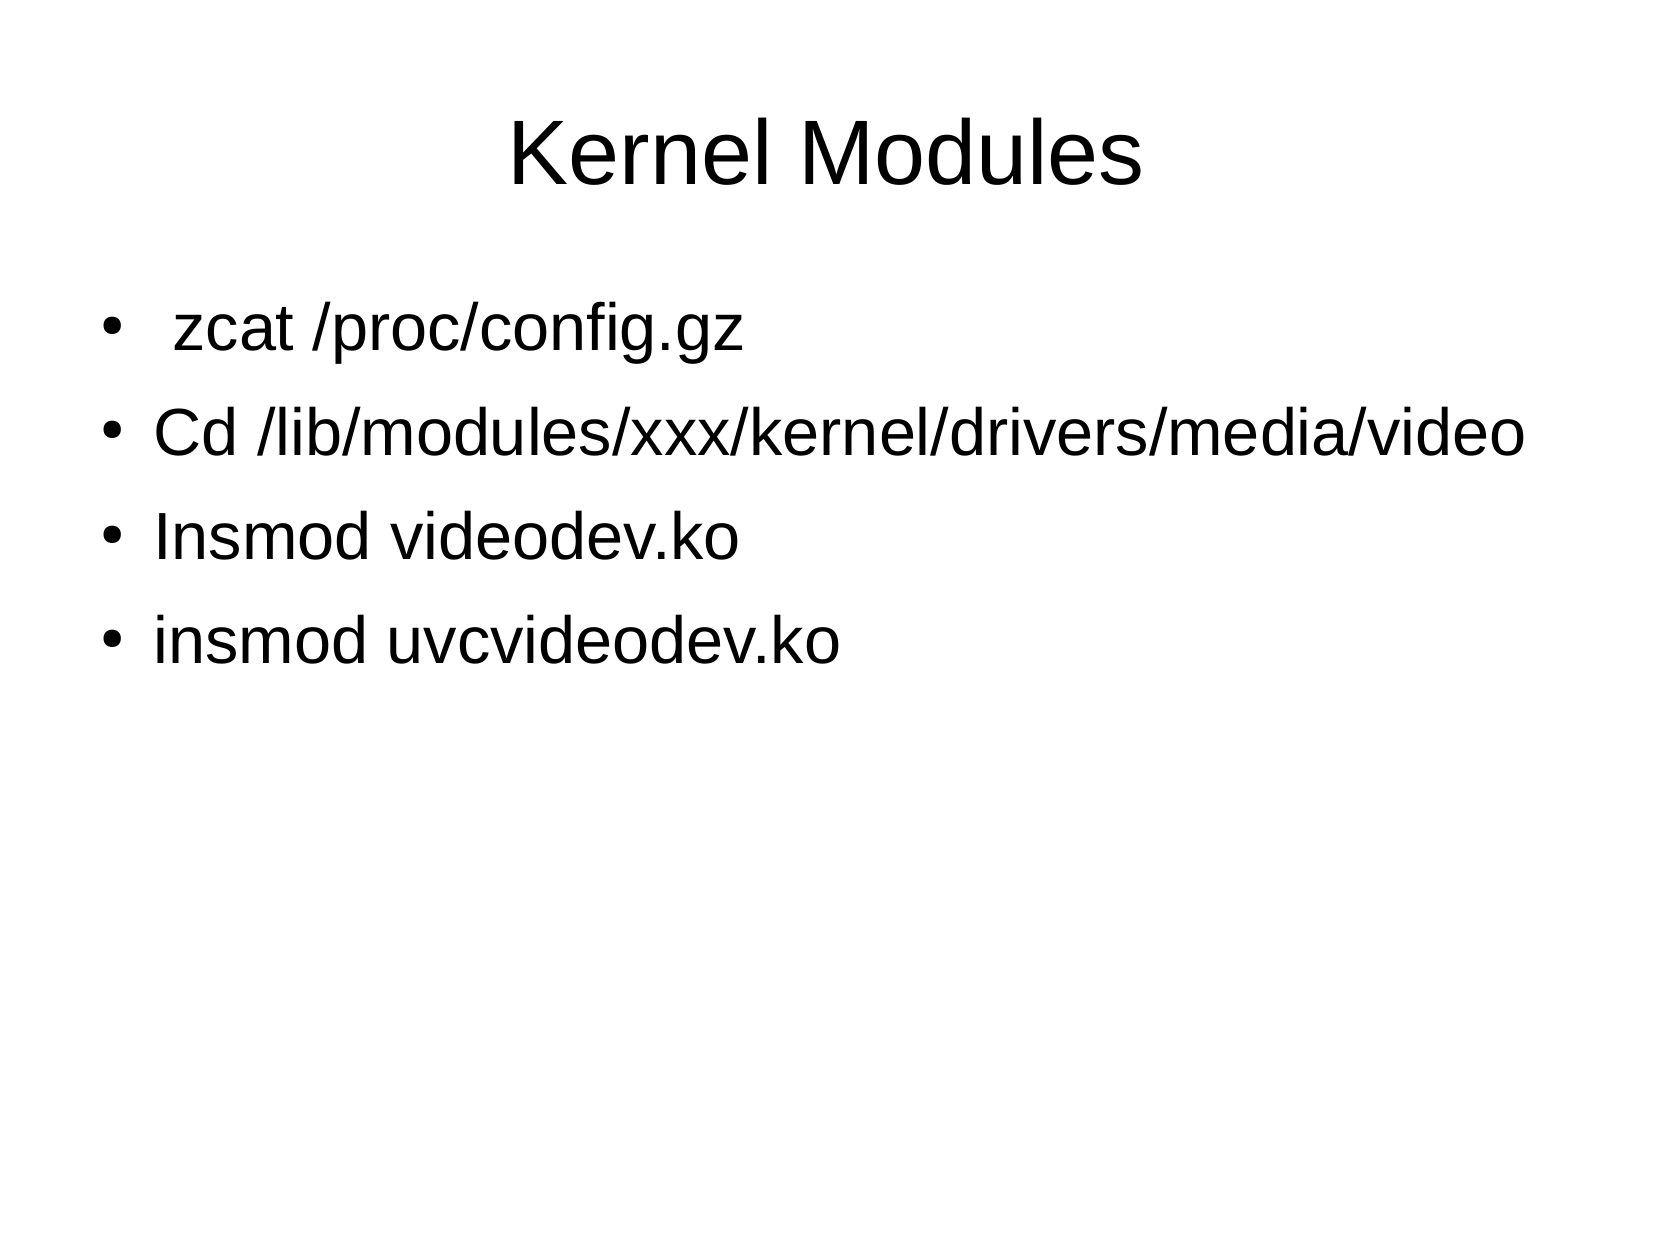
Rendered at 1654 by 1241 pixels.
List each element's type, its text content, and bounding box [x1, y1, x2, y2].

title Kernel Modules [82, 49, 1571, 257]
list zcat /proc/config.gz Cd /lib/modules/xxx/kernel/drivers/media/video Insmod videodev.ko insmod uvcvideodev.ko [82, 290, 1538, 1010]
